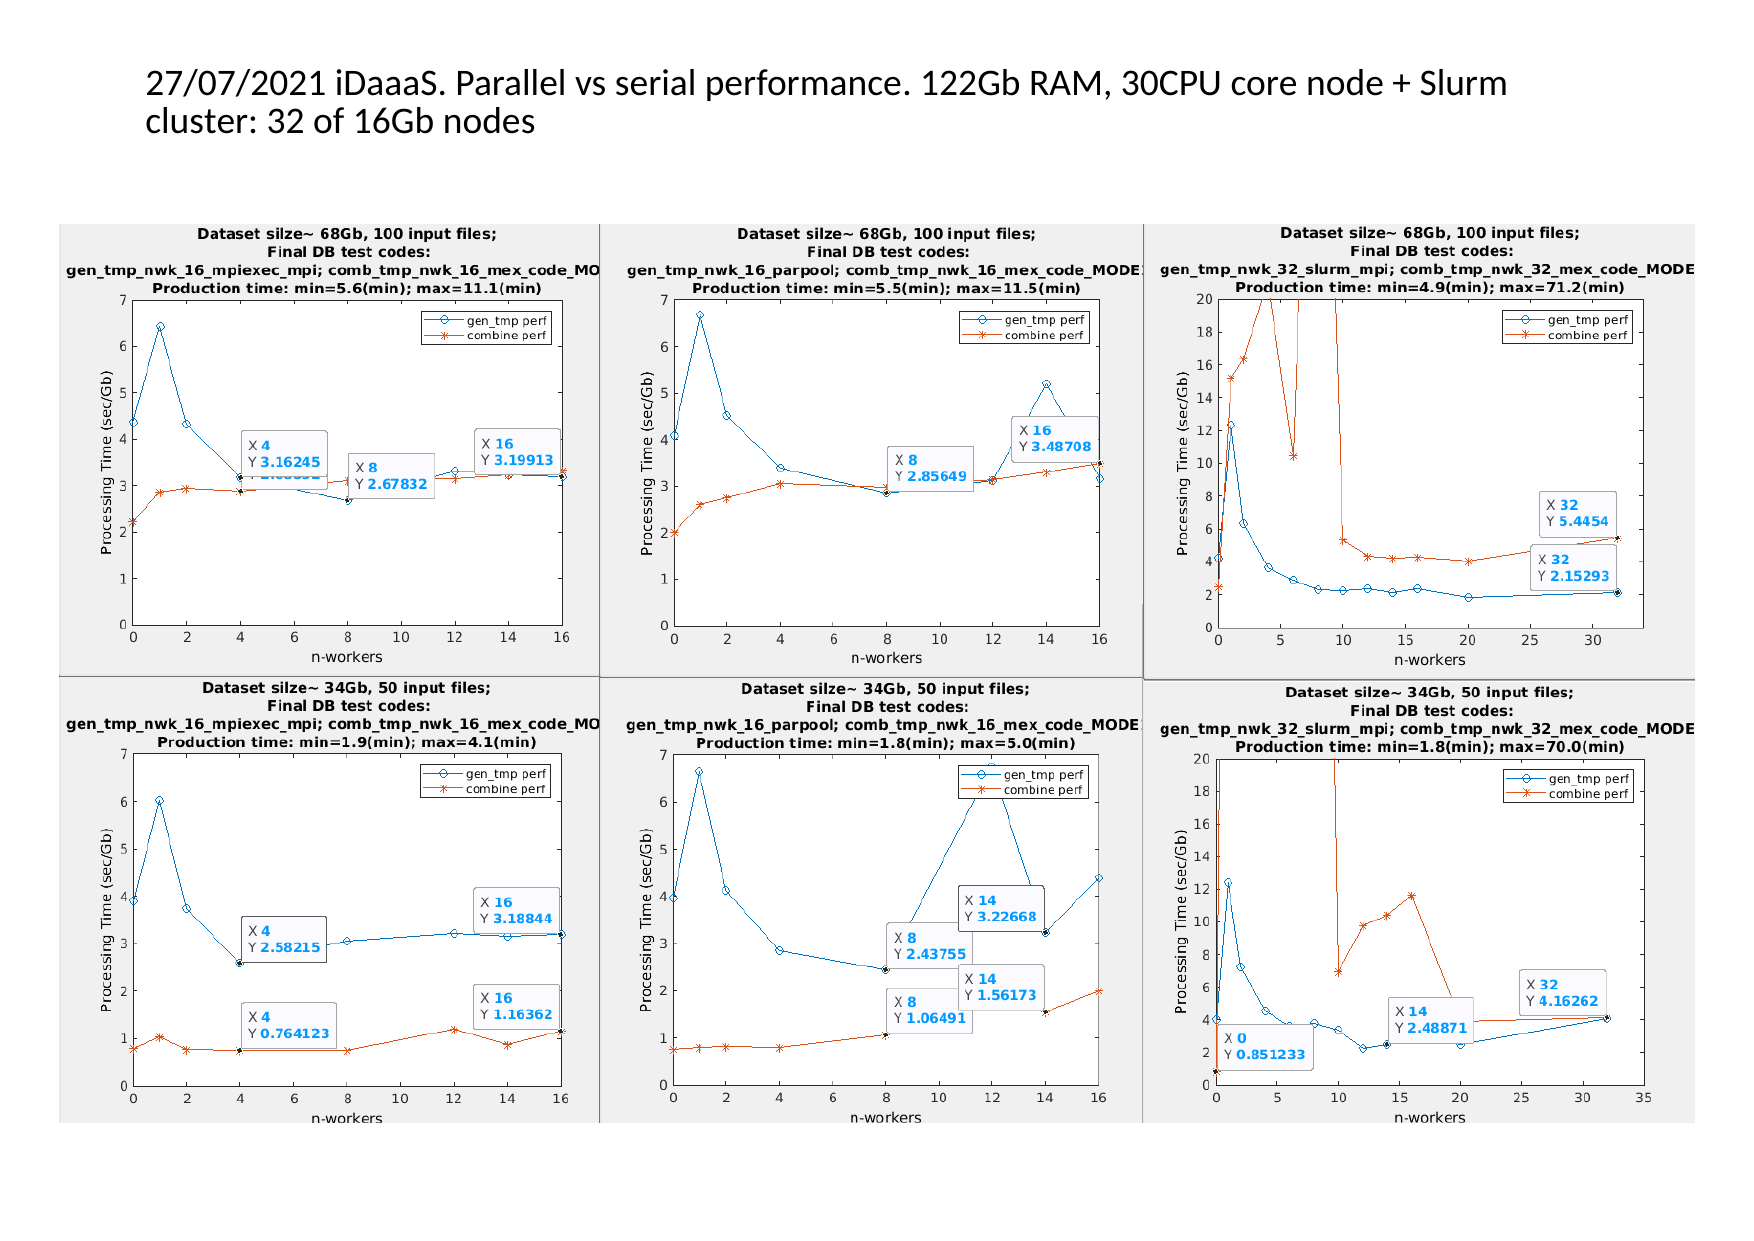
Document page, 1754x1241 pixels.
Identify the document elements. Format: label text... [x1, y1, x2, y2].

picture [59, 224, 1695, 1123]
text_box 27/07/2021 iDaaaS. Parallel vs serial performance. 122Gb RAM, 30CPU core node + Slurm cluster: 32 of 16Gb nodes [130, 60, 1624, 168]
